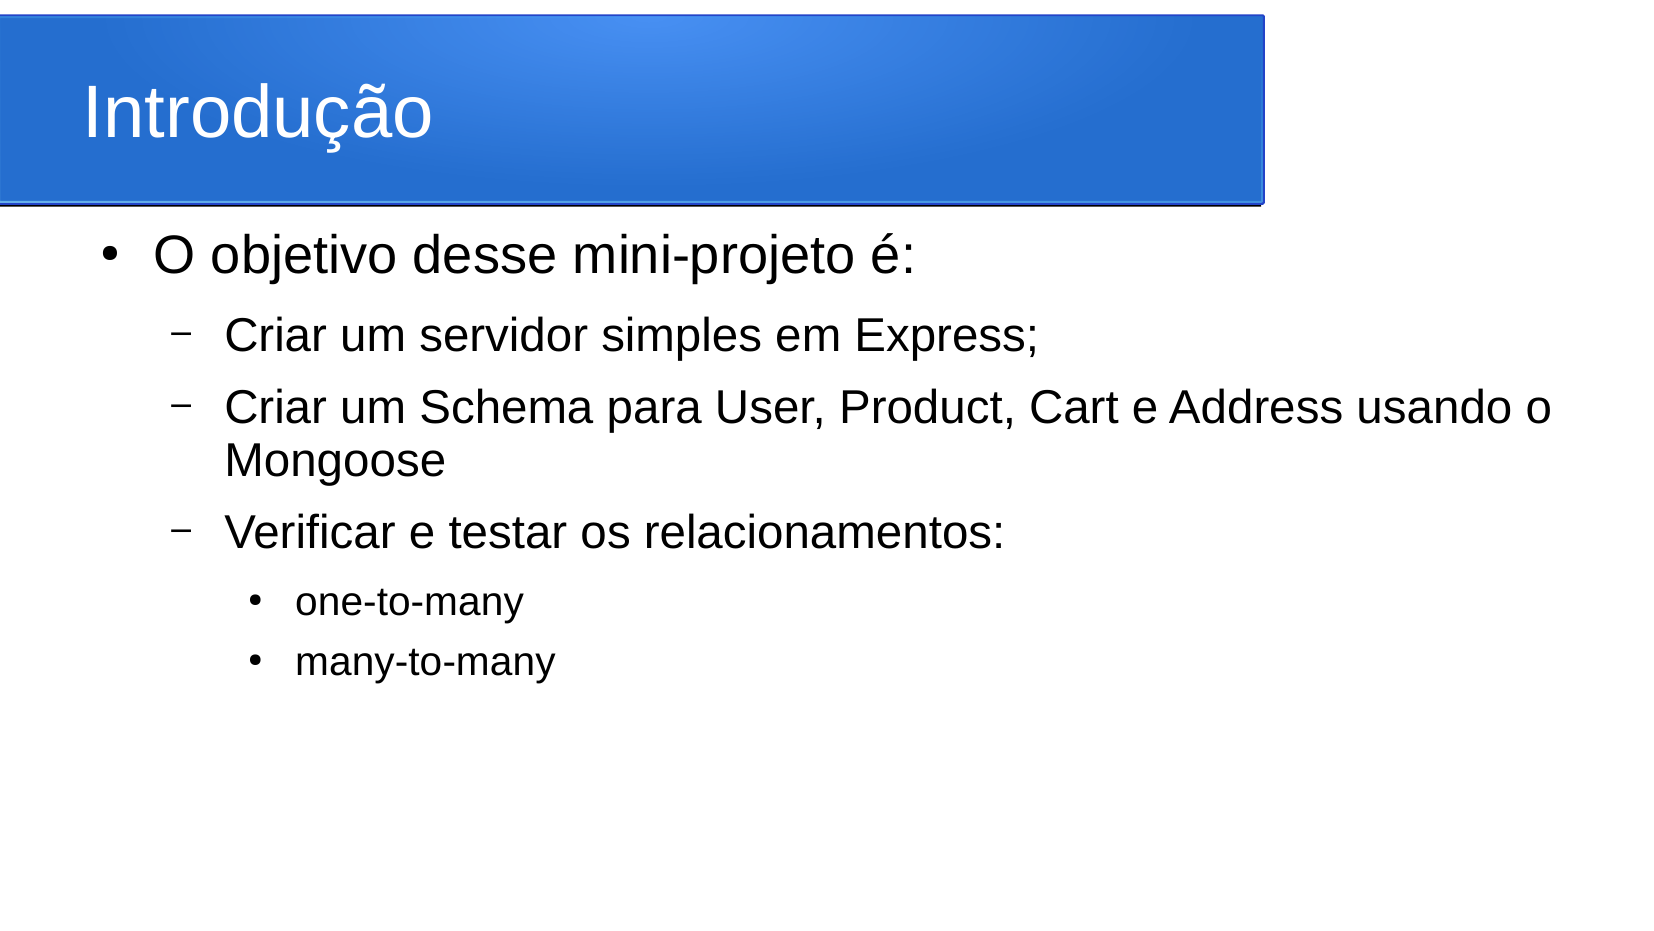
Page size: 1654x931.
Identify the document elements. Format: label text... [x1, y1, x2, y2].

list O objetivo desse mini-projeto é: Criar um servidor simples em Express; Criar um Schema para User, Product, Cart e Address usando o Mongoose Verificar e testar os relacionamentos: one-to-many many-to-many [82, 224, 1571, 764]
title Introdução [82, 35, 1235, 189]
